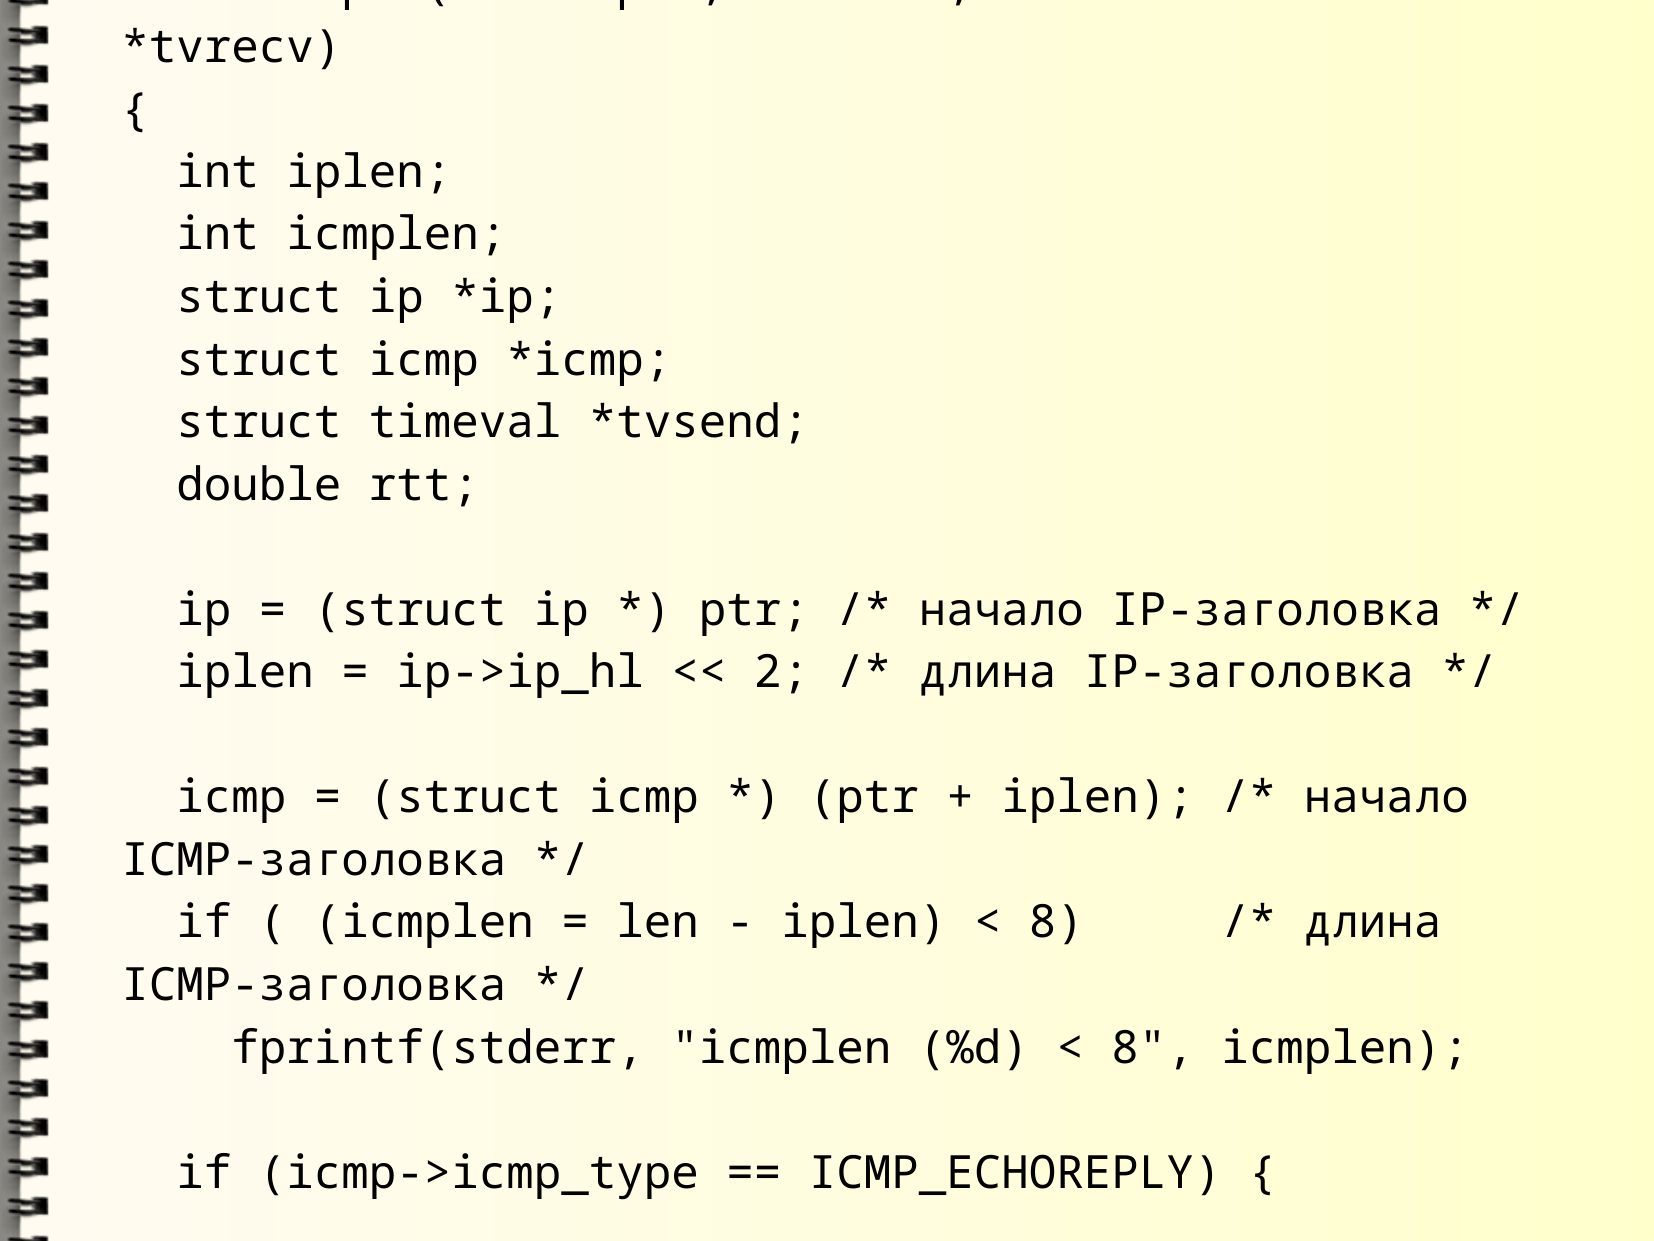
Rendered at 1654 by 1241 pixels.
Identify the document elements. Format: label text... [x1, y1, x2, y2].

subtitle Разбор пакета: void output(char *ptr, int len, struct timeval *tvrecv) { int iplen; int icmplen; struct ip *ip; struct icmp *icmp; struct timeval *tvsend; double rtt; ip = (struct ip *) ptr; /* начало IP-заголовка */ iplen = ip->ip_hl << 2; /* длина IP-заголовка */ icmp = (struct icmp *) (ptr + iplen); /* начало ICMP-заголовка */ if ( (icmplen = len - iplen) < 8) /* длина ICMP-заголовка */ fprintf(stderr, "icmplen (%d) < 8", icmplen); if (icmp->icmp_type == ICMP_ECHOREPLY) { if (icmp->icmp_id != pid) return; /* ответ не на наш запрос ECHO REQUEST */ [121, 41, 1534, 1225]
picture [0, 0, 1654, 1241]
